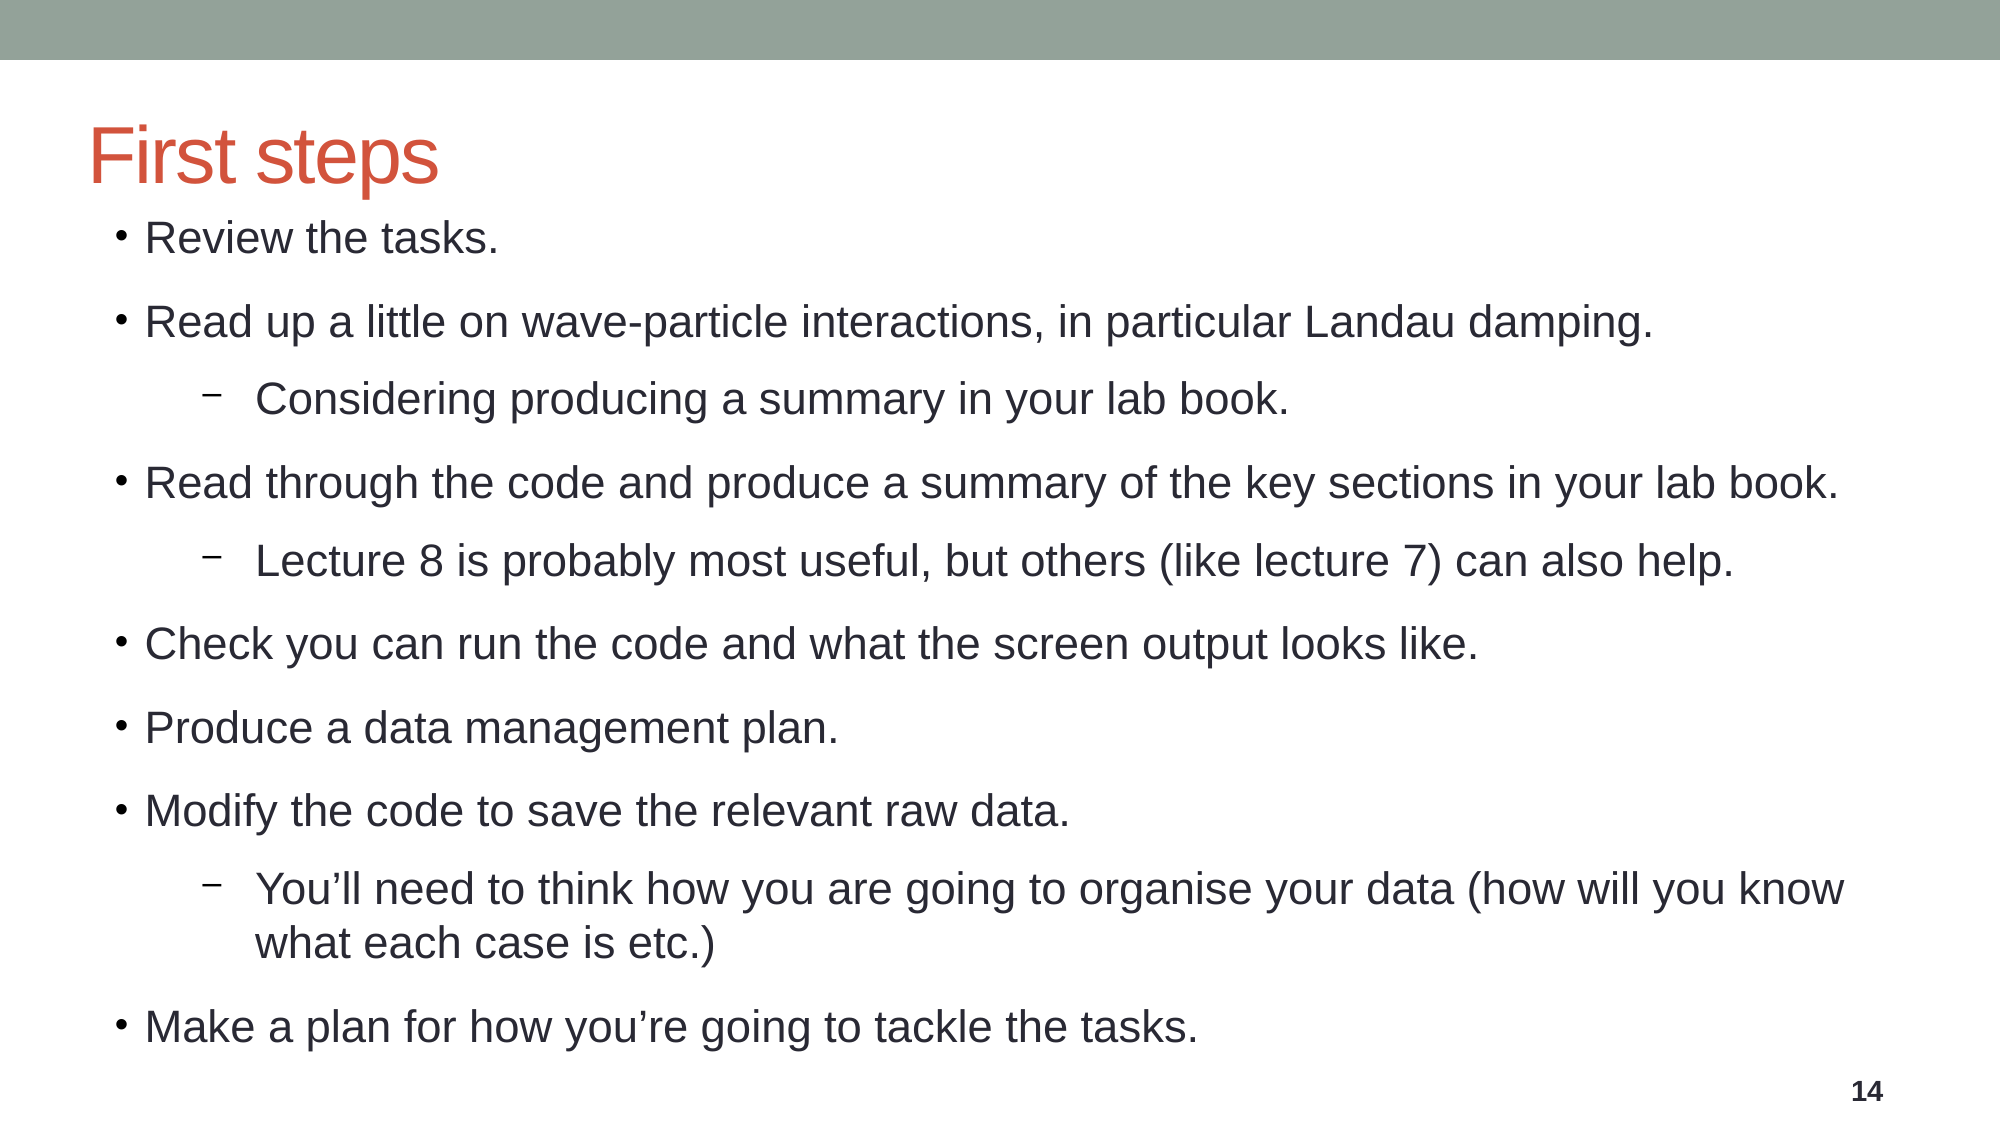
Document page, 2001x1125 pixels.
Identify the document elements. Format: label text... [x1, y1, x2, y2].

list Review the tasks. Read up a little on wave-particle interactions, in particular Landau damping. Considering producing a summary in your lab book. Read through the code and produce a summary of the key sections in your lab book. Lecture 8 is probably most useful, but others (like lecture 7) can also help. Check you can run the code and what the screen output looks like. Produce a data management plan. Modify the code to save the relevant raw data. You’ll need to think how you are going to organise your data (how will you know what each case is etc.) Make a plan for how you’re going to tackle the tasks. [99, 200, 1914, 1063]
slide_number <number> [1779, 1062, 1955, 1117]
title First steps [72, 95, 1922, 208]
